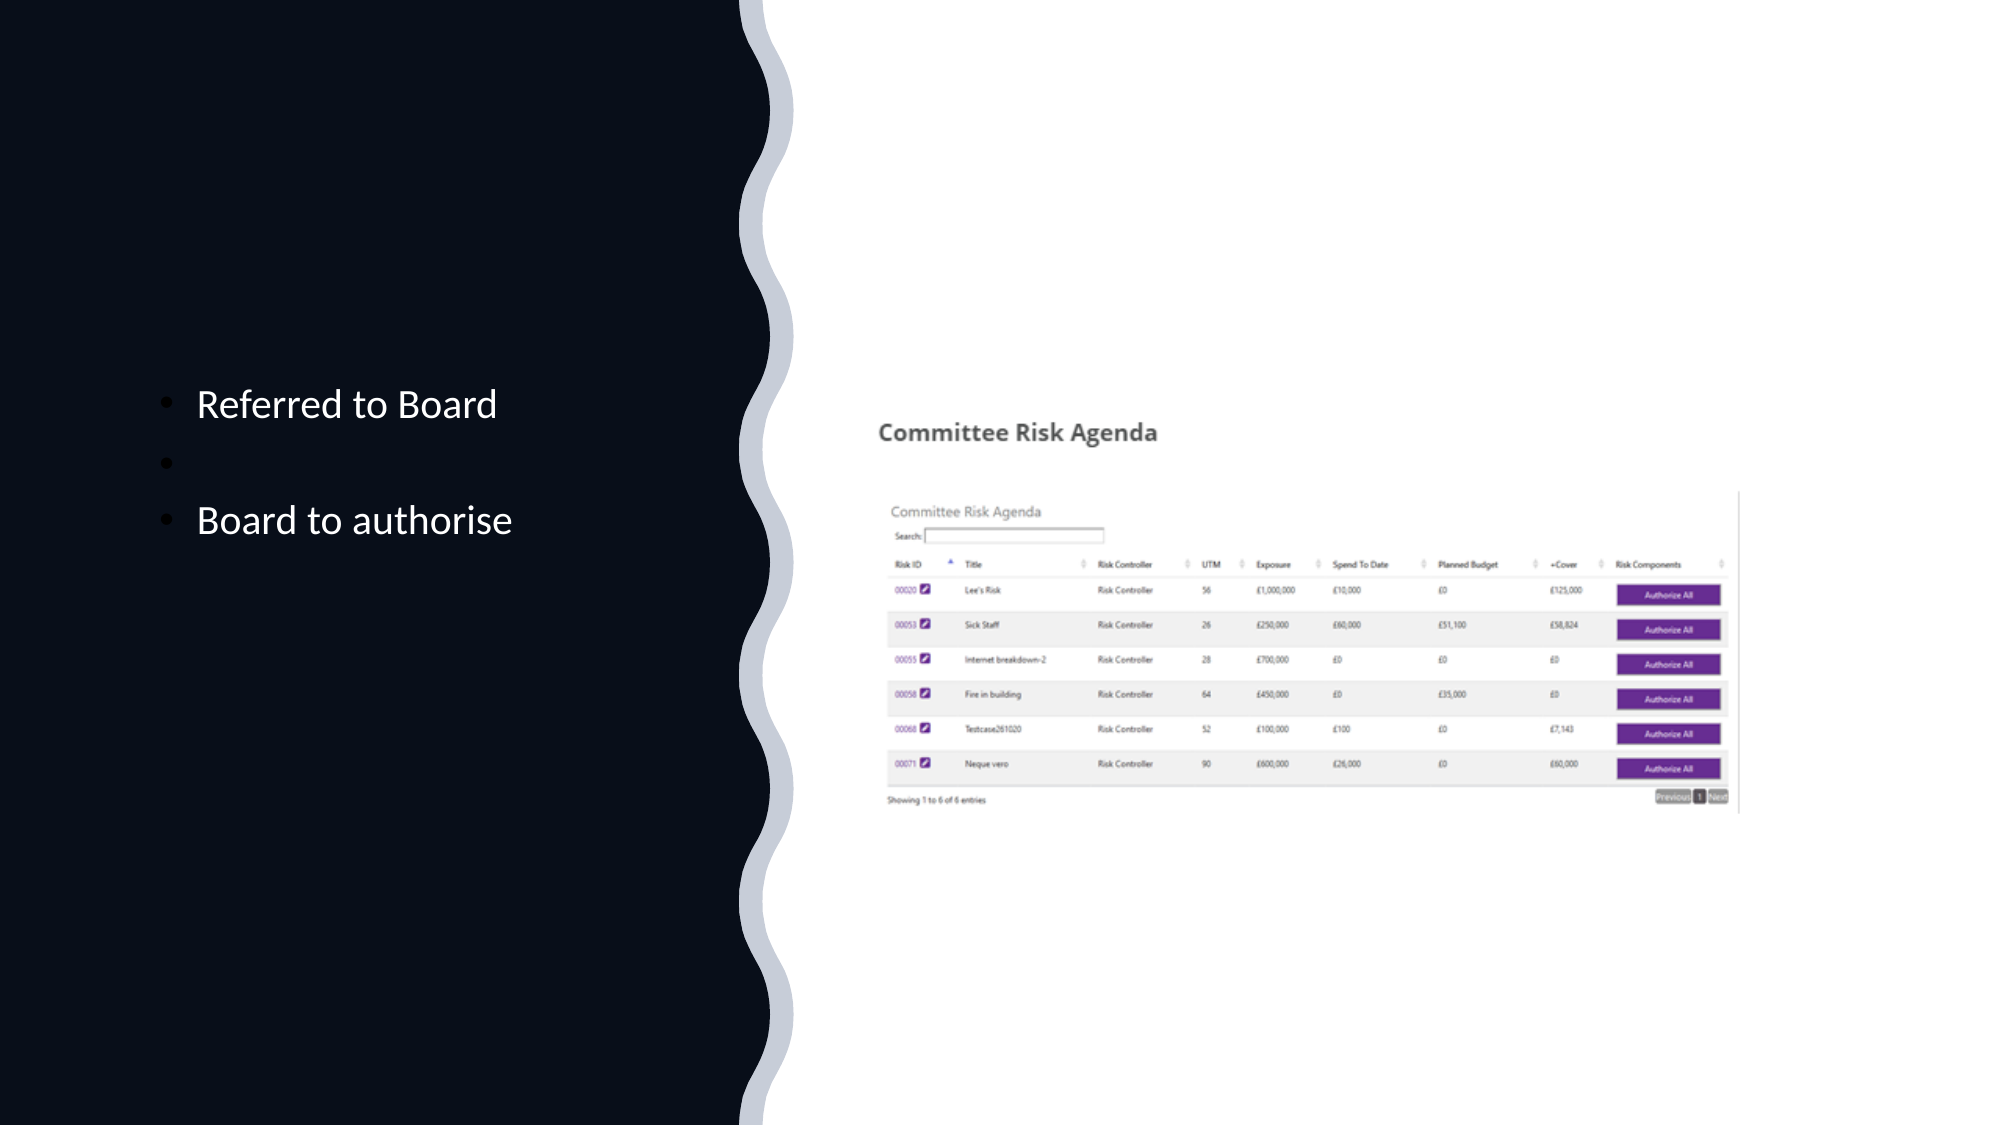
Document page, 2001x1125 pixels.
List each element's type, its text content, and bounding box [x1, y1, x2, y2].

text_box [0, 0, 2000, 1125]
text_box Referred to Board Board to authorise [125, 375, 681, 698]
picture [873, 399, 1790, 850]
